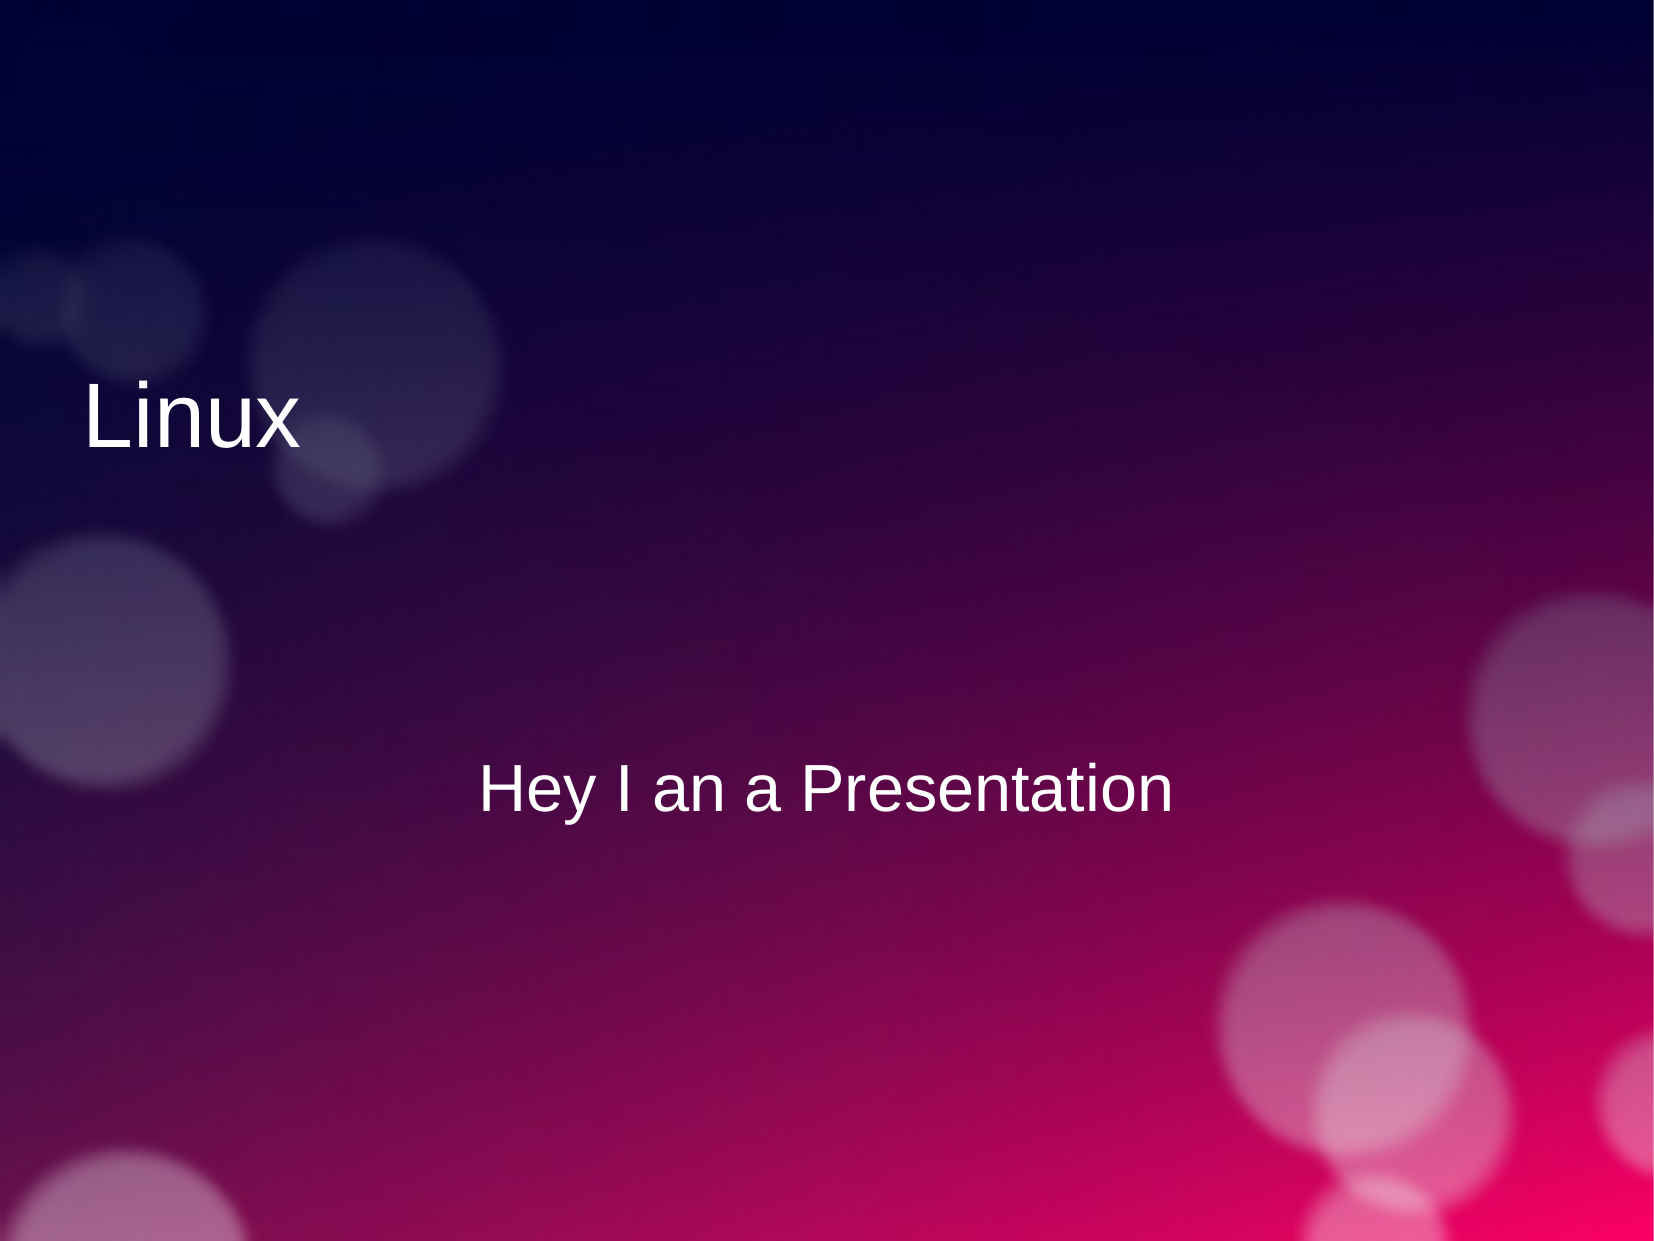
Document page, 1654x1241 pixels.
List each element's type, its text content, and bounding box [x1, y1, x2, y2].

title Linux [82, 312, 1571, 520]
picture [0, 0, 1654, 1241]
subtitle Hey I an a Presentation [82, 566, 1571, 1010]
